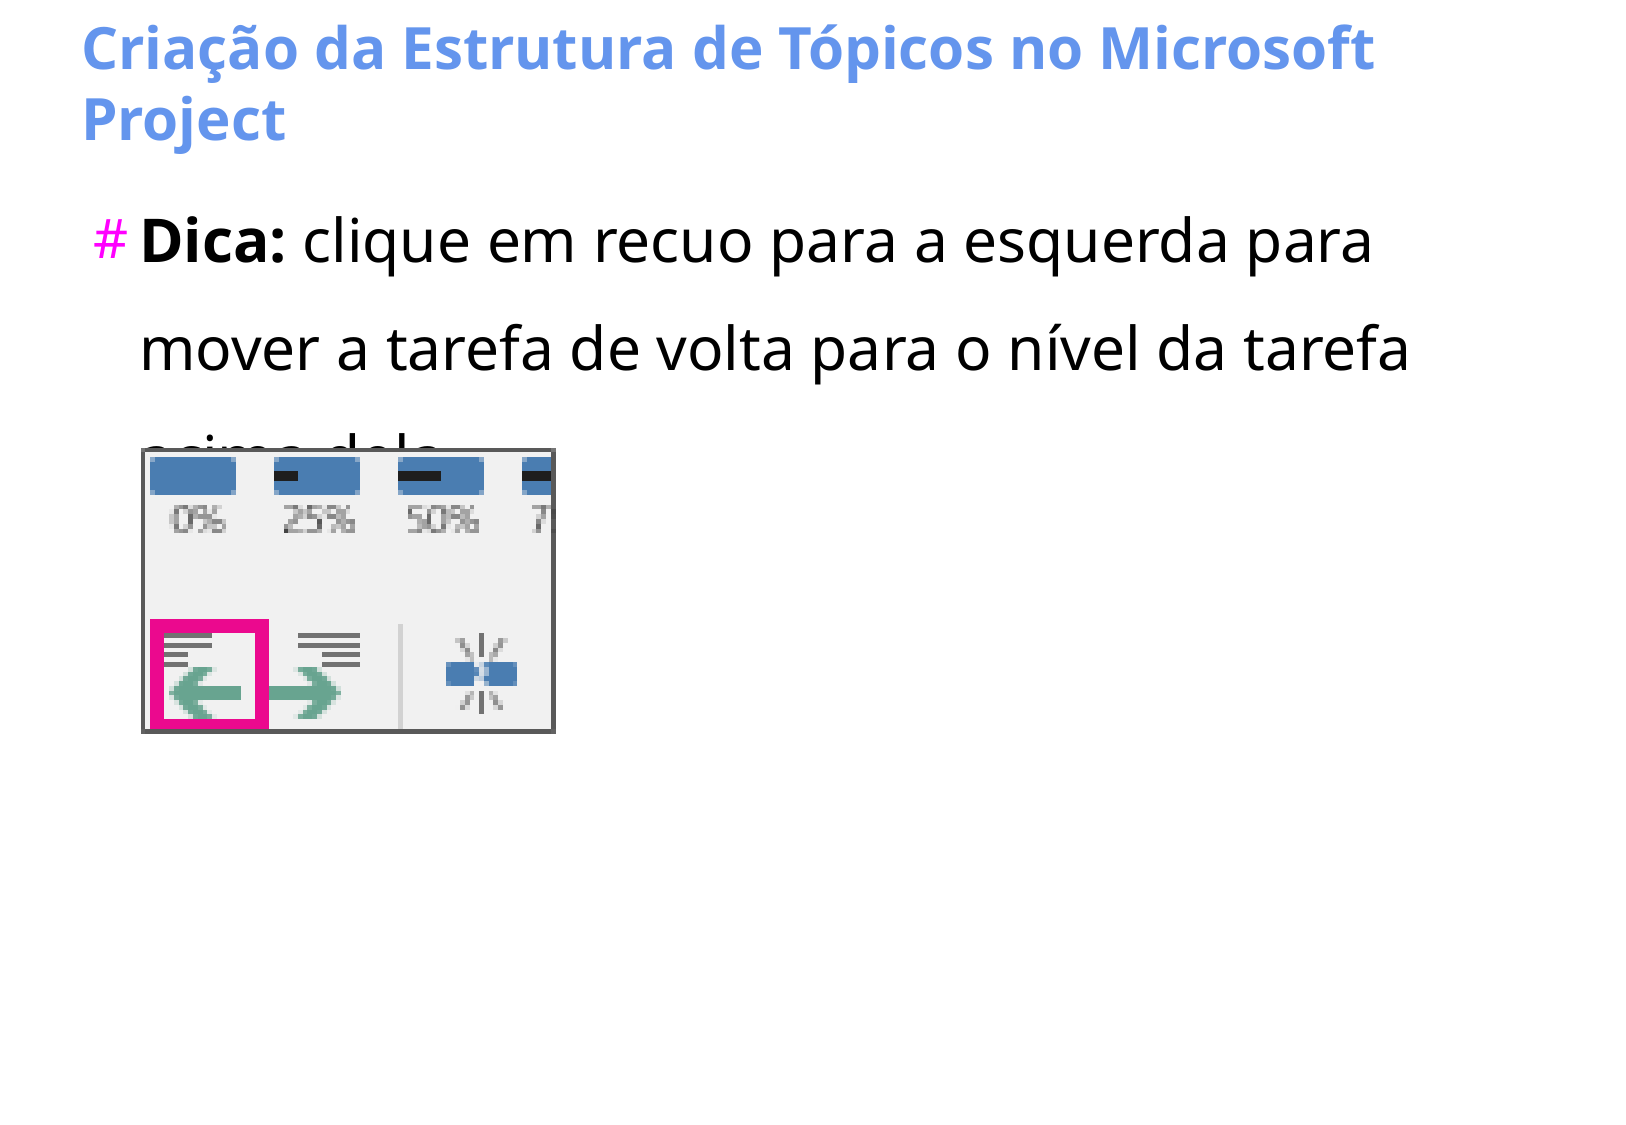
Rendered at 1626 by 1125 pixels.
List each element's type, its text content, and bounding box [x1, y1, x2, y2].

picture [141, 448, 556, 734]
title Criação da Estrutura de Tópicos no Microsoft Project [81, 1, 1544, 162]
list Dica: clique em recuo para a esquerda para mover a tarefa de volta para o nível da tarefa acima dela. [81, 165, 1544, 1016]
